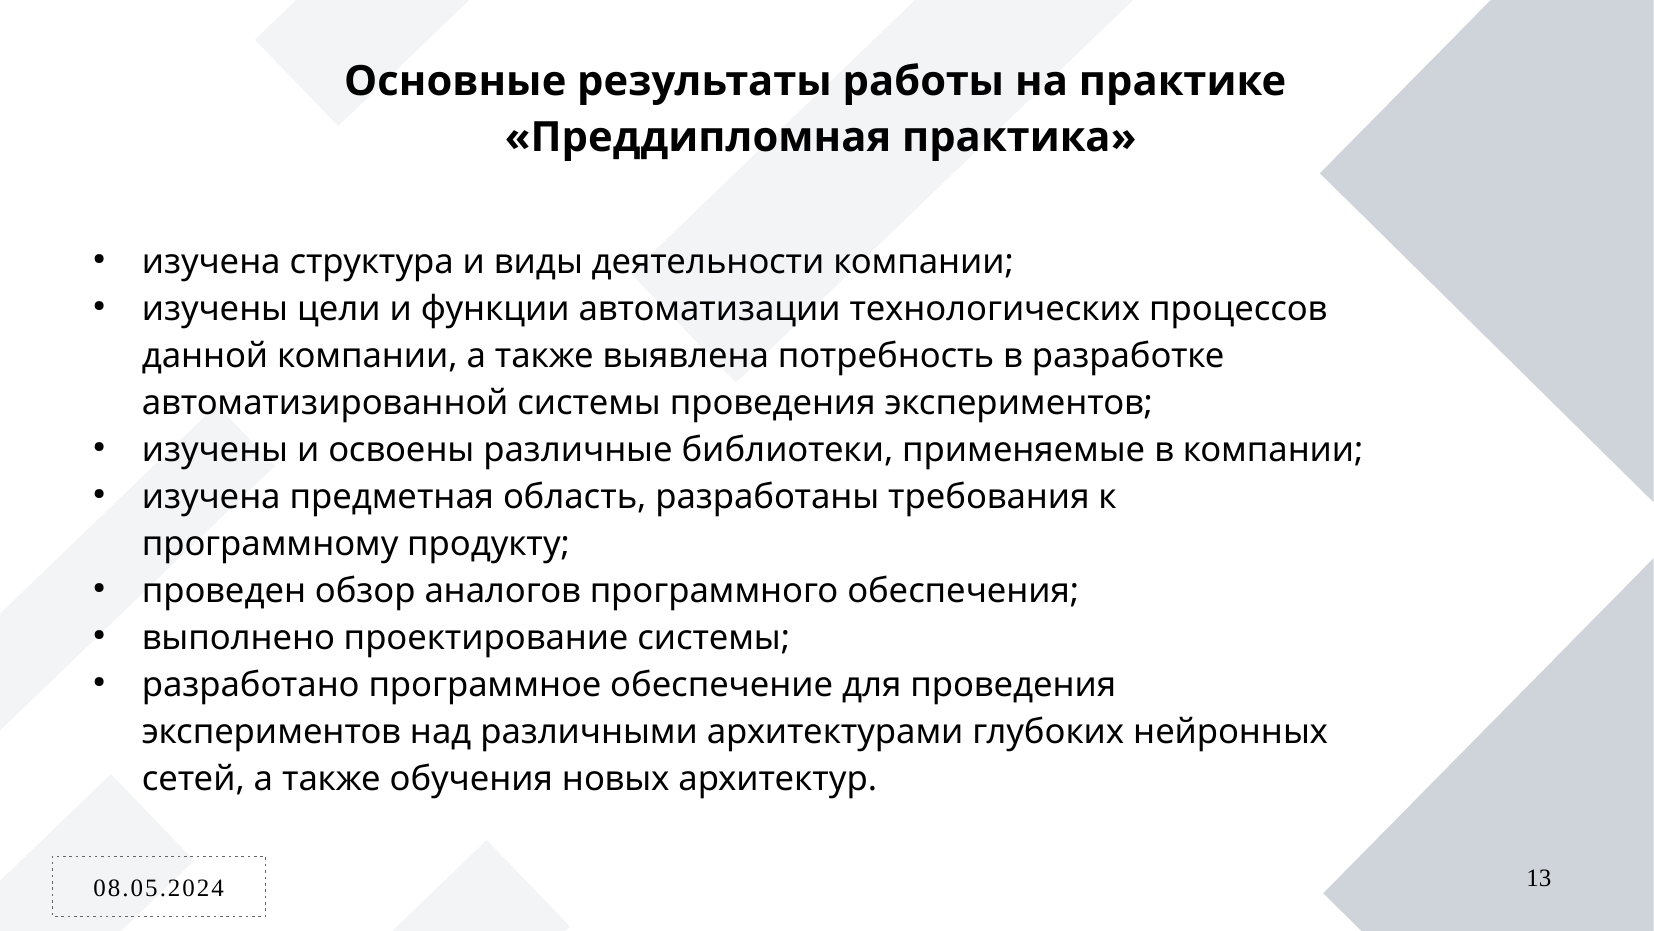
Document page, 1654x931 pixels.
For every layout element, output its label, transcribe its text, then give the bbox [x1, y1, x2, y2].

text_box <number> [1535, 856, 1622, 916]
list изучена структура и виды деятельности компании; изучены цели и функции автоматизации технологических процессов данной компании, а также выявлена потребность в разработке автоматизированной системы проведения экспериментов; изучены и освоены различные библиотеки, применяемые в компании; изучена предметная область, разработаны требования к программному продукту; проведен обзор аналогов программного обеспечения; выполнено проектирование системы; разработано программное обеспечение для проведения экспериментов над различными архитектурами глубоких нейронных сетей, а также обучения новых архитектур. [76, 236, 1418, 835]
text_box 08.05.2024 [52, 856, 266, 917]
title Основные результаты работы на практике «Преддипломная практика» [76, 29, 1565, 185]
